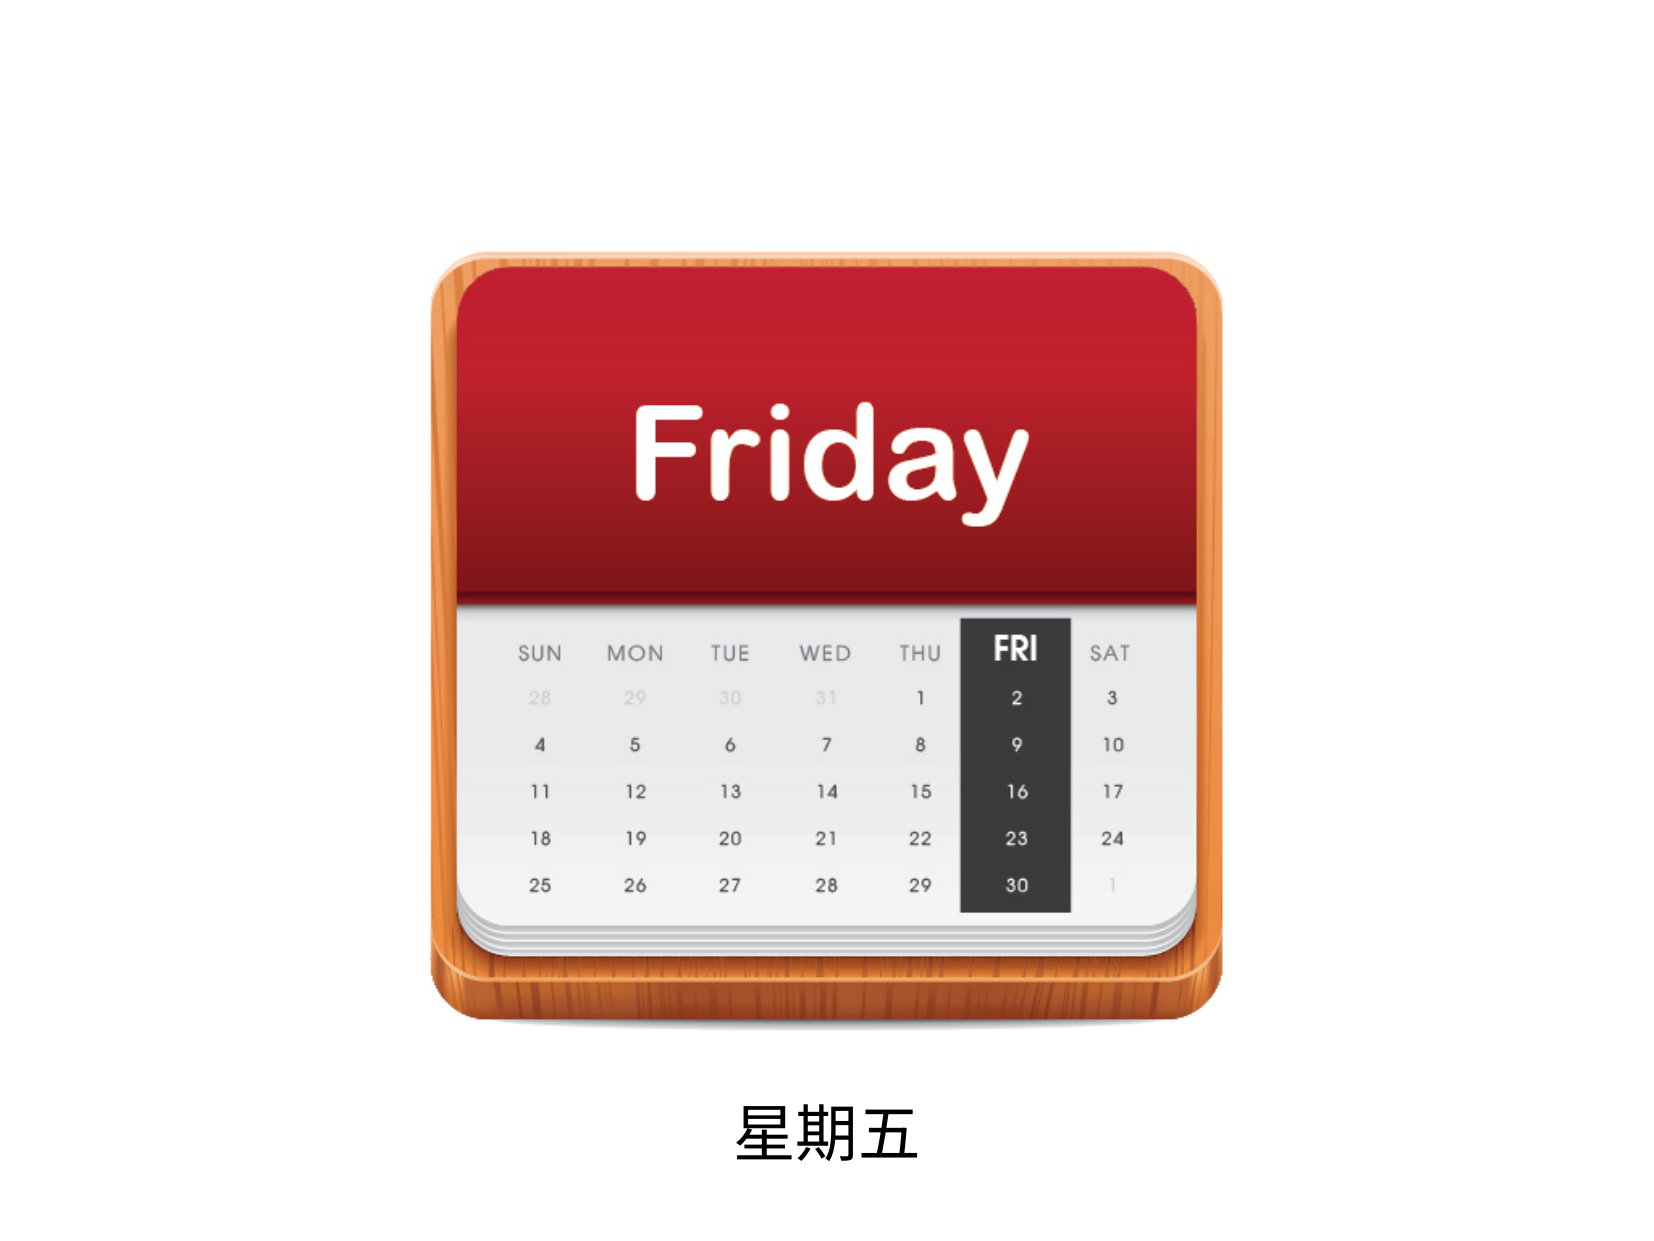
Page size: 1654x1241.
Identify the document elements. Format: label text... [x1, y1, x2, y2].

title 星期五 [82, 1025, 1571, 1233]
picture [0, 0, 1654, 1241]
